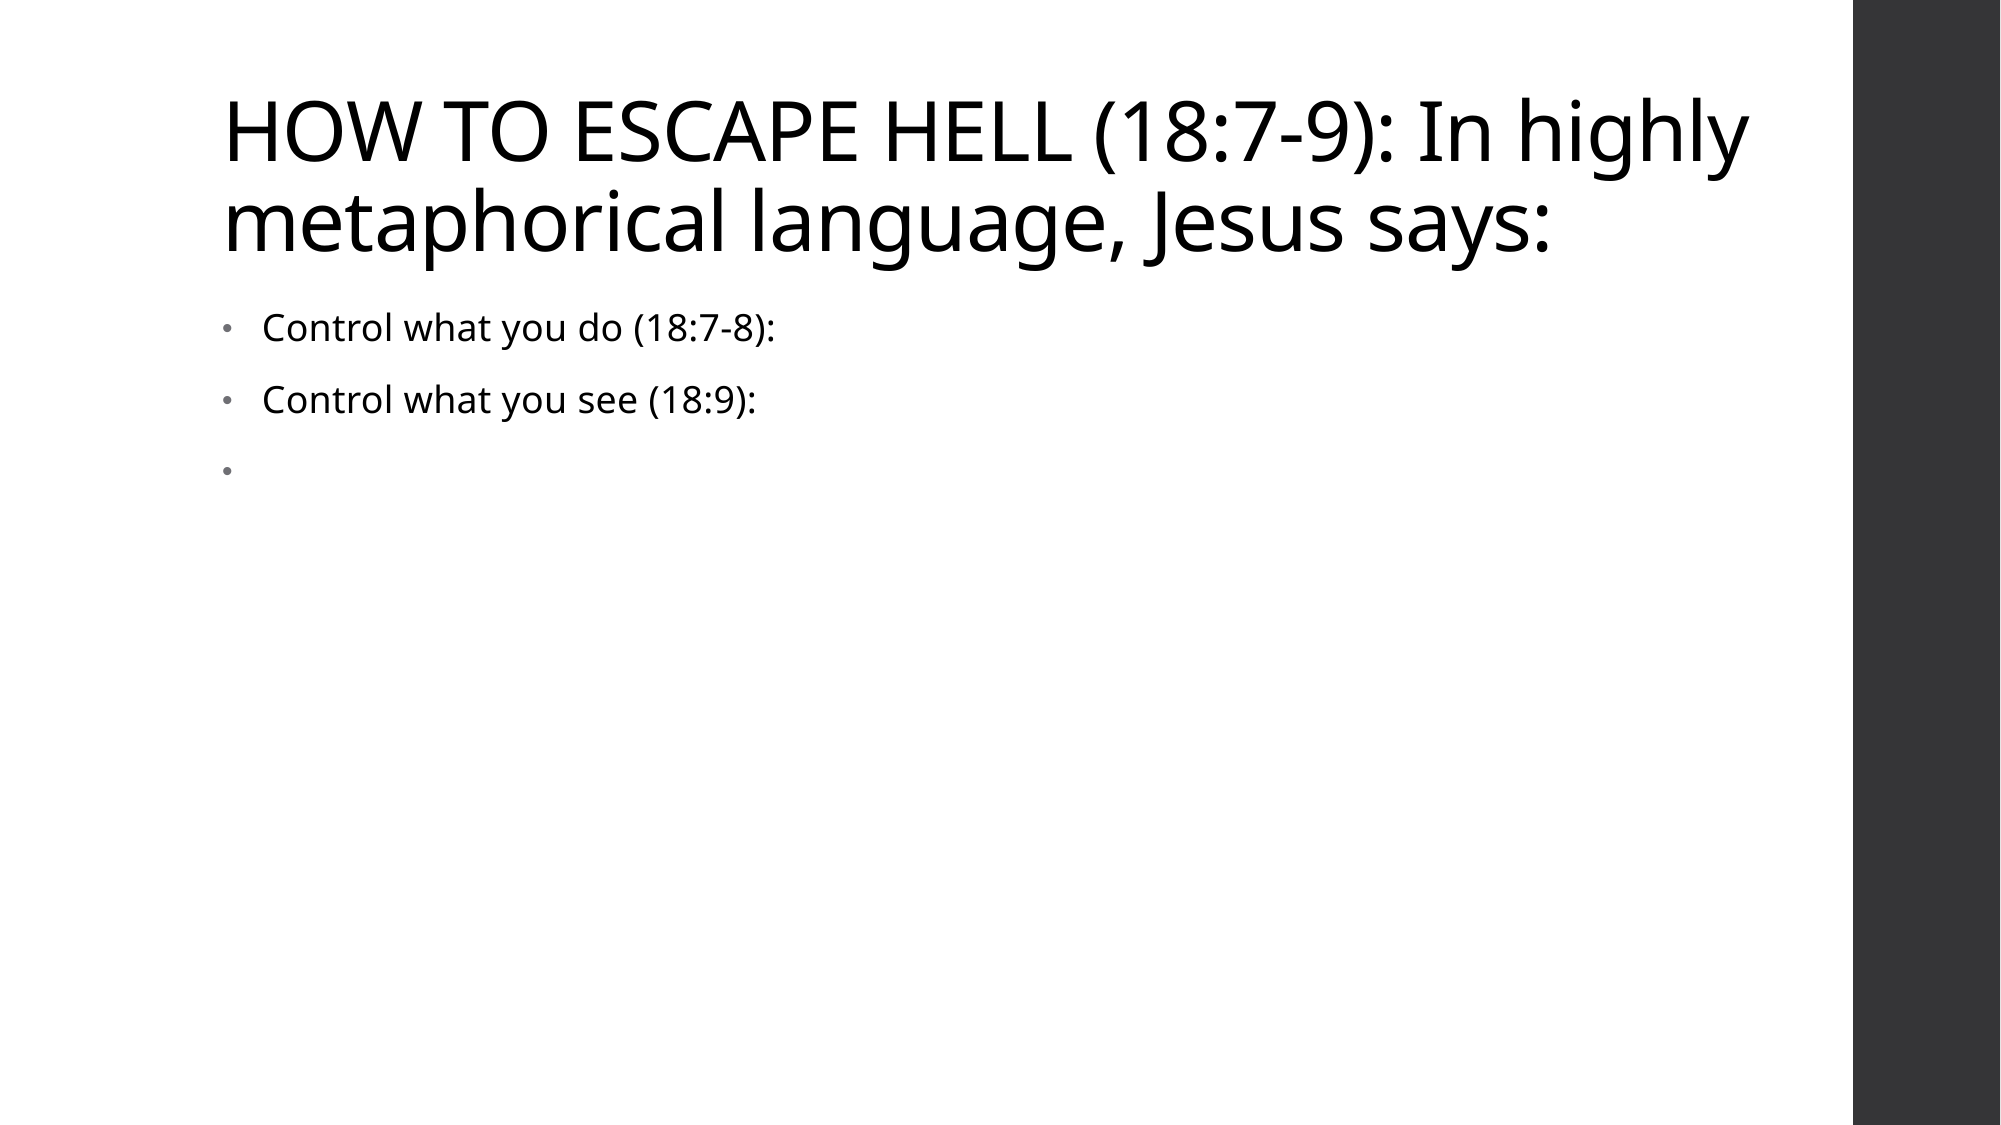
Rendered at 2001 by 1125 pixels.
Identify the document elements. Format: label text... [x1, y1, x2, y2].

title HOW TO ESCAPE HELL (18:7-9): In highly metaphorical language, Jesus says: [206, 60, 1797, 278]
list Control what you do (18:7-8): Control what you see (18:9): [206, 299, 1617, 1014]
